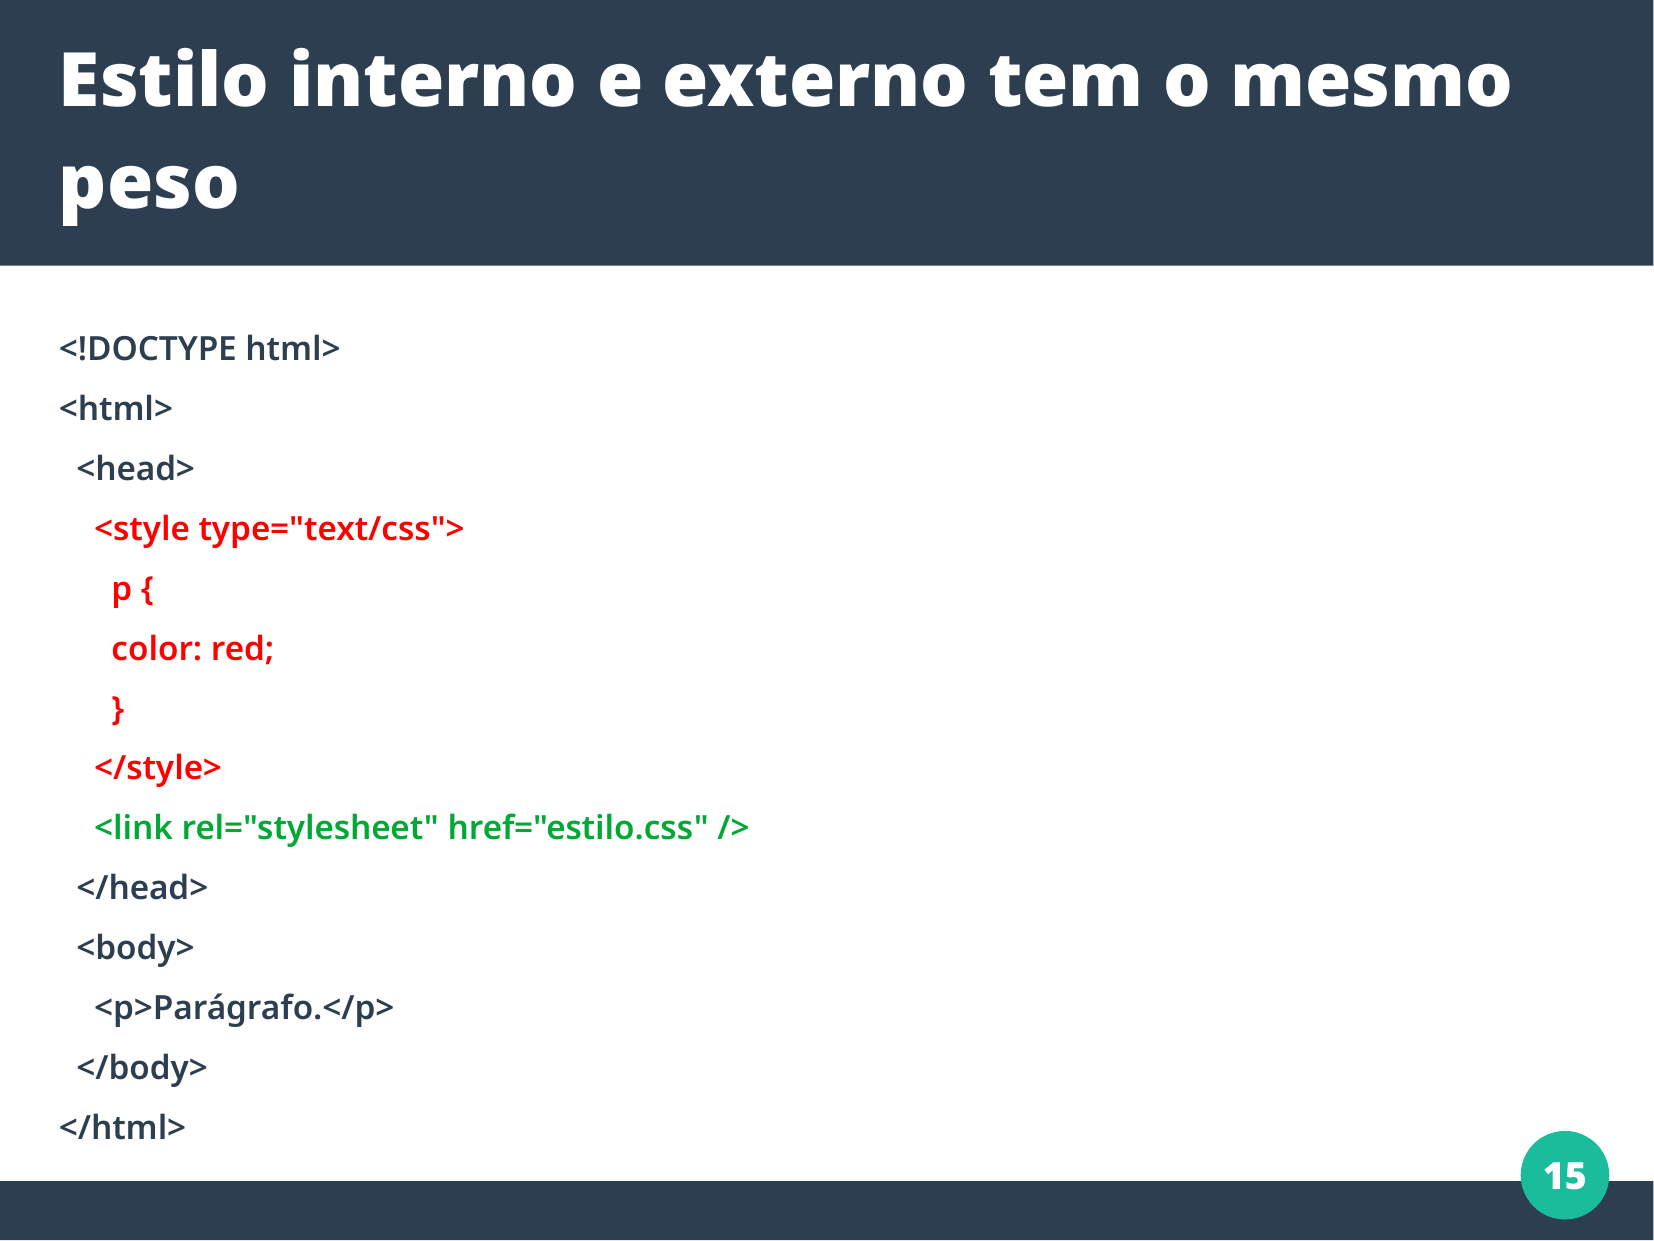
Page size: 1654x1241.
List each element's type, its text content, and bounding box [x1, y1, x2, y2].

list <!DOCTYPE html> <html> <head> <style type="text/css"> p { color: red; } </style> <link rel="stylesheet" href="estilo.css" /> </head> <body> <p>Parágrafo.</p> </body> </html> [59, 324, 1595, 1152]
title Estilo interno e externo tem o mesmo peso [59, 49, 1595, 207]
